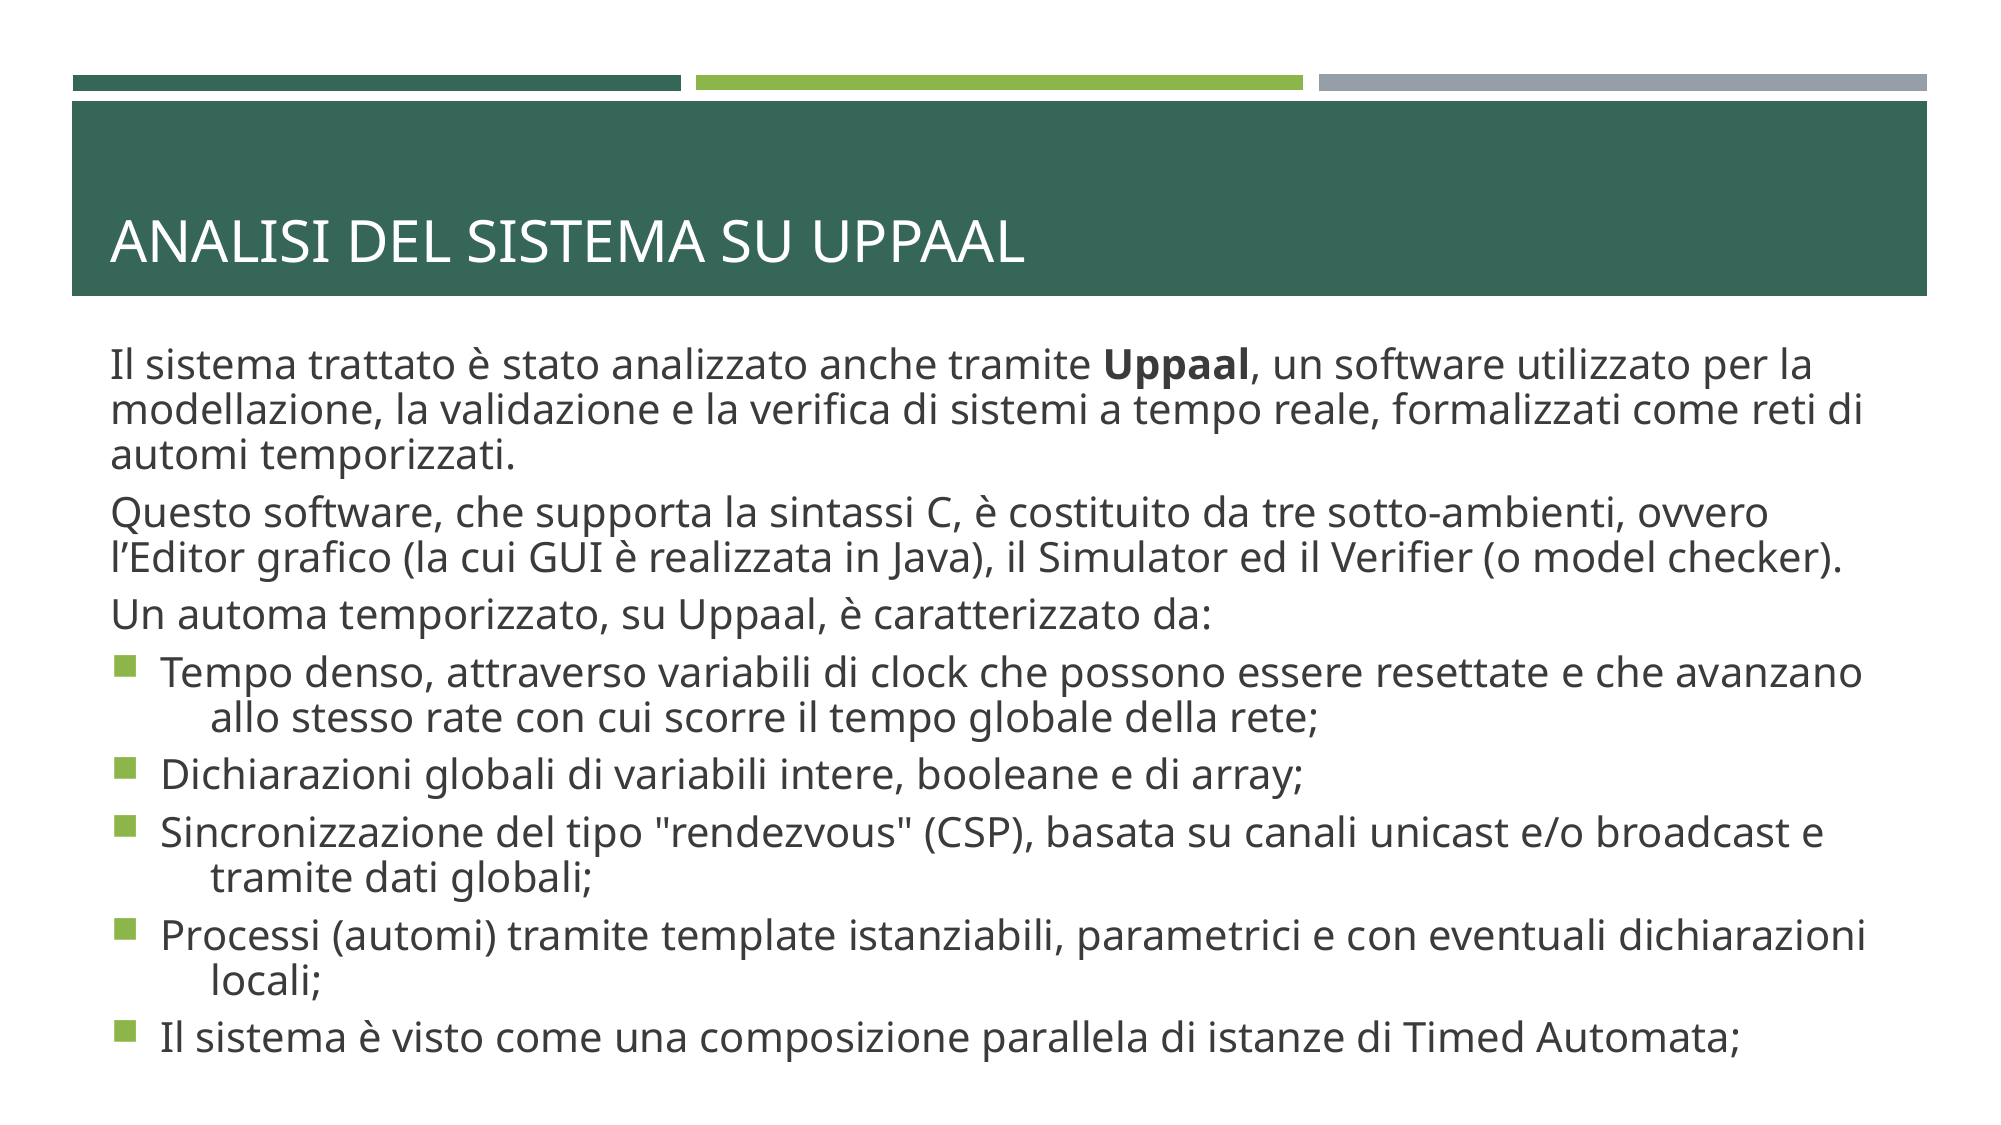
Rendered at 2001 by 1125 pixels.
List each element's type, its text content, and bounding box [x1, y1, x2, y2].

title Analisi del sistema su uppaal [95, 115, 1905, 282]
list Il sistema trattato è stato analizzato anche tramite Uppaal, un software utilizzato per la modellazione, la validazione e la verifica di sistemi a tempo reale, formalizzati come reti di automi temporizzati. Questo software, che supporta la sintassi C, è costituito da tre sotto-ambienti, ovvero l’Editor grafico (la cui GUI è realizzata in Java), il Simulator ed il Verifier (o model checker). Un automa temporizzato, su Uppaal, è caratterizzato da: Tempo denso, attraverso variabili di clock che possono essere resettate e che avanzano allo stesso rate con cui scorre il tempo globale della rete; Dichiarazioni globali di variabili intere, booleane e di array; Sincronizzazione del tipo "rendezvous" (CSP), basata su canali unicast e/o broadcast e tramite dati globali; Processi (automi) tramite template istanziabili, parametrici e con eventuali dichiarazioni locali; Il sistema è visto come una composizione parallela di istanze di Timed Automata; [95, 307, 1905, 1098]
